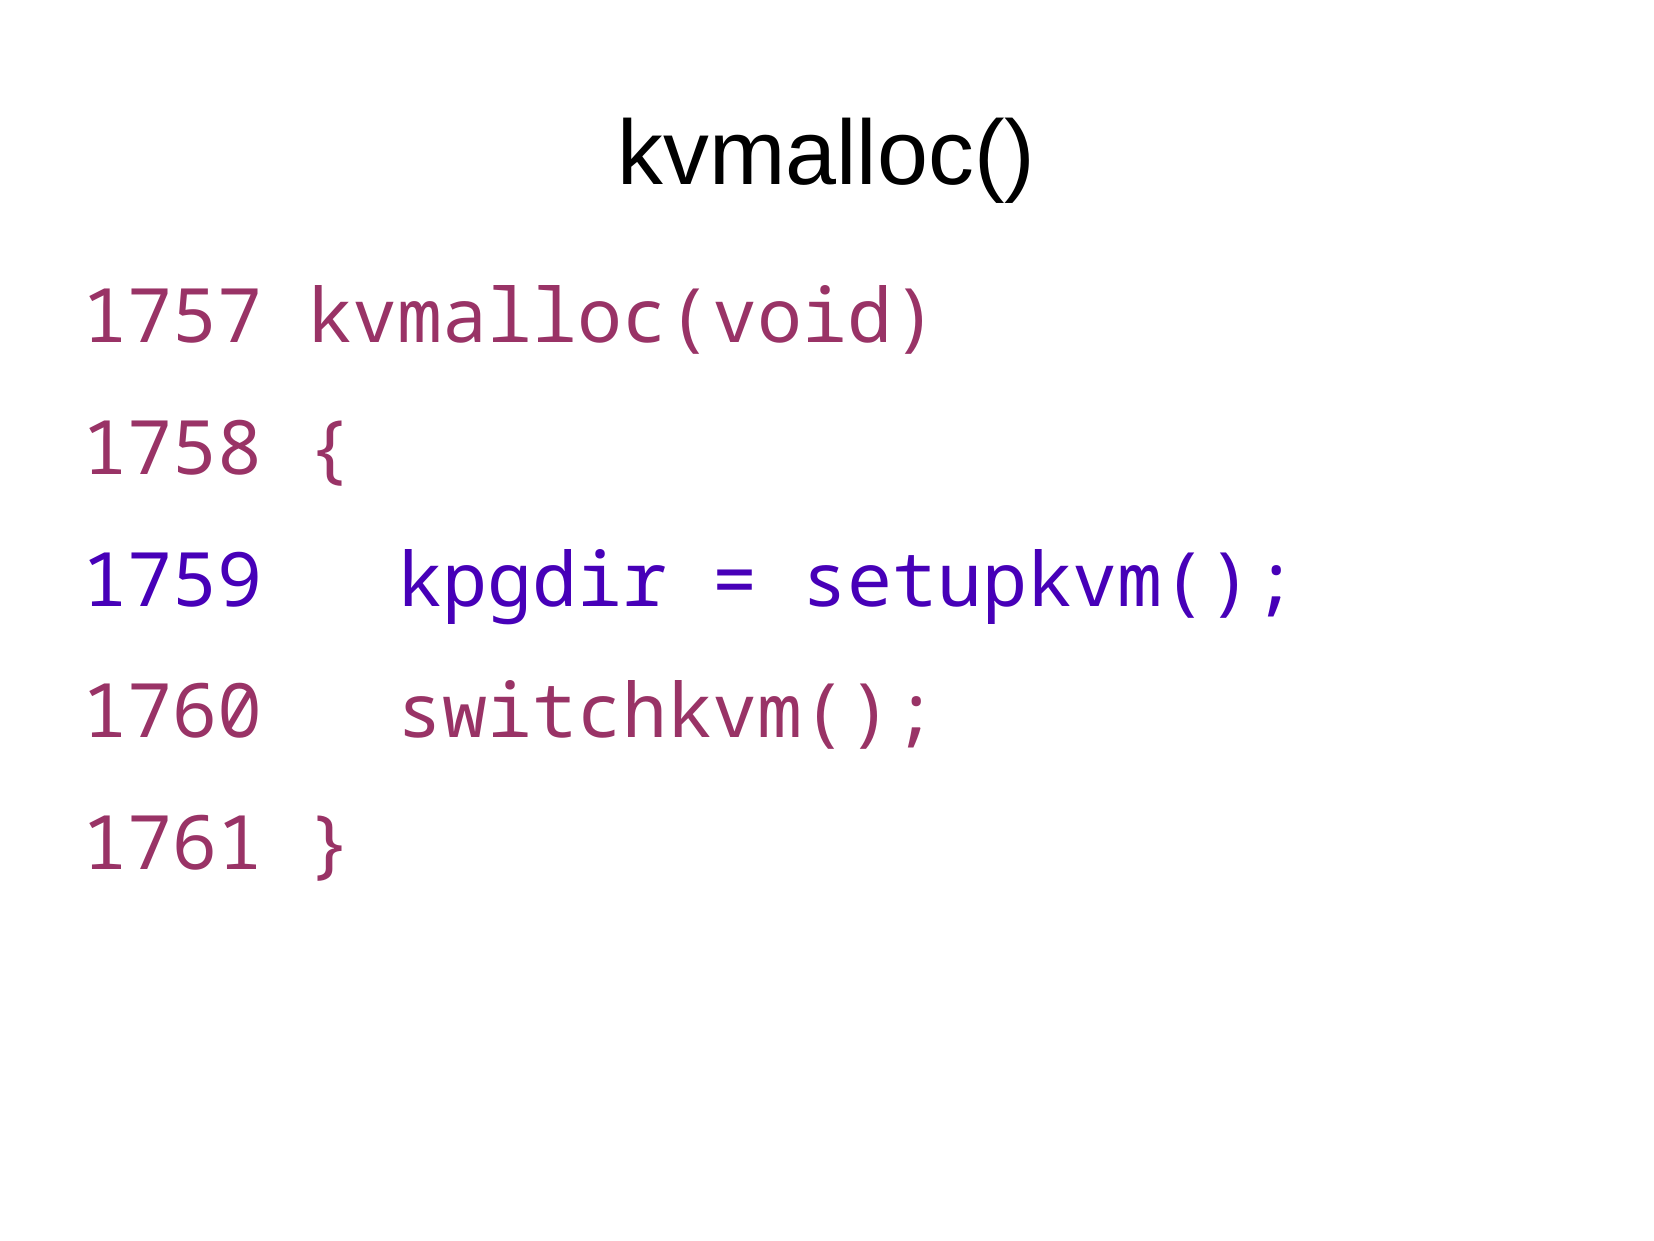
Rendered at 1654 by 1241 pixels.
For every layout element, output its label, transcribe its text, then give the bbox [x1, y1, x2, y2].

title kvmalloc() [82, 49, 1571, 257]
list 1757 kvmalloc(void) 1758 { 1759 kpgdir = setupkvm(); 1760 switchkvm(); 1761 } [82, 262, 1571, 1163]
